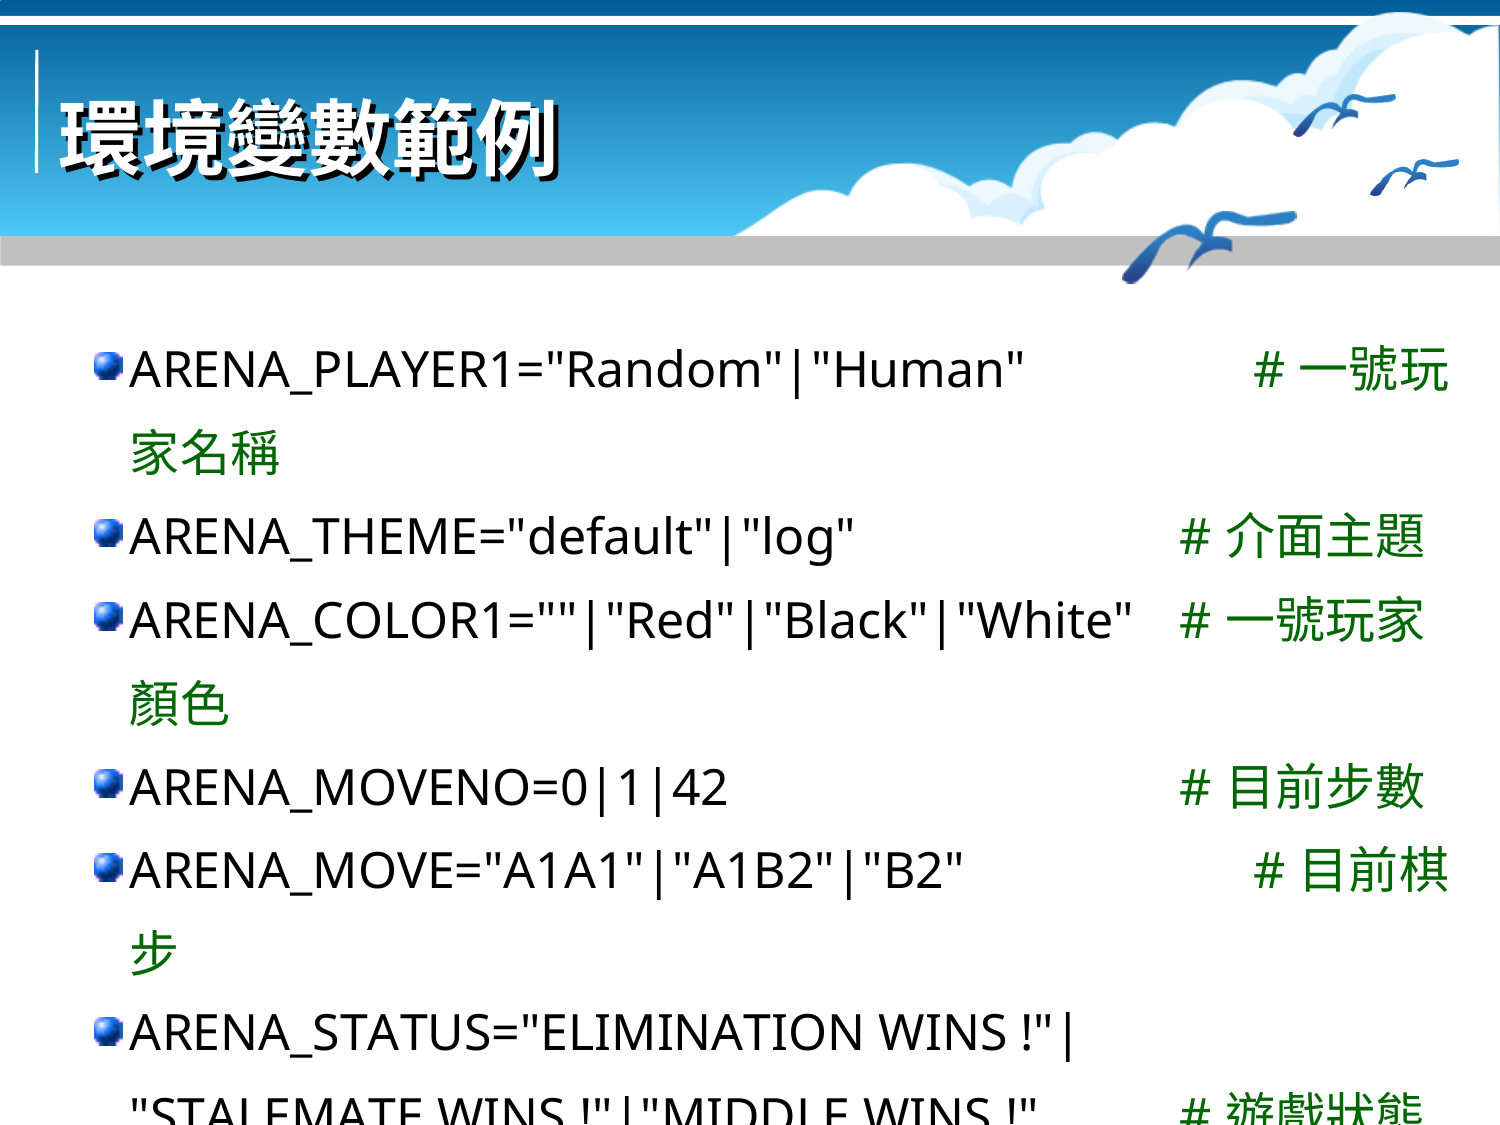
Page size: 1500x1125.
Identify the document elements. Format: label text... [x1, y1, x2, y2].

picture [730, 12, 1500, 284]
title 環境變數範例 [59, 86, 1465, 186]
list ARENA_PLAYER1="Random"|"Human" #一號玩家名稱 ARENA_THEME="default"|"log" #介面主題 ARENA_COLOR1=""|"Red"|"Black"|"White" #一號玩家顏色 ARENA_MOVENO=0|1|42 #目前步數 ARENA_MOVE="A1A1"|"A1B2"|"B2" #目前棋步 ARENA_STATUS="ELIMINATION WINS !"| "STALEMATE WINS !"|"MIDDLE WINS !" #遊戲狀態 ARENA_TEMP=`mktemp` #暫存檔名 ARENA_BOARD="@@@@@@@@@@@@@@@@@@@@@@@@@@@@@@@@/"| "k_______________________________/KAAEERRHHCCPPPPPaaeerrhhccppppp" #桌面狀態 [94, 318, 1453, 1087]
